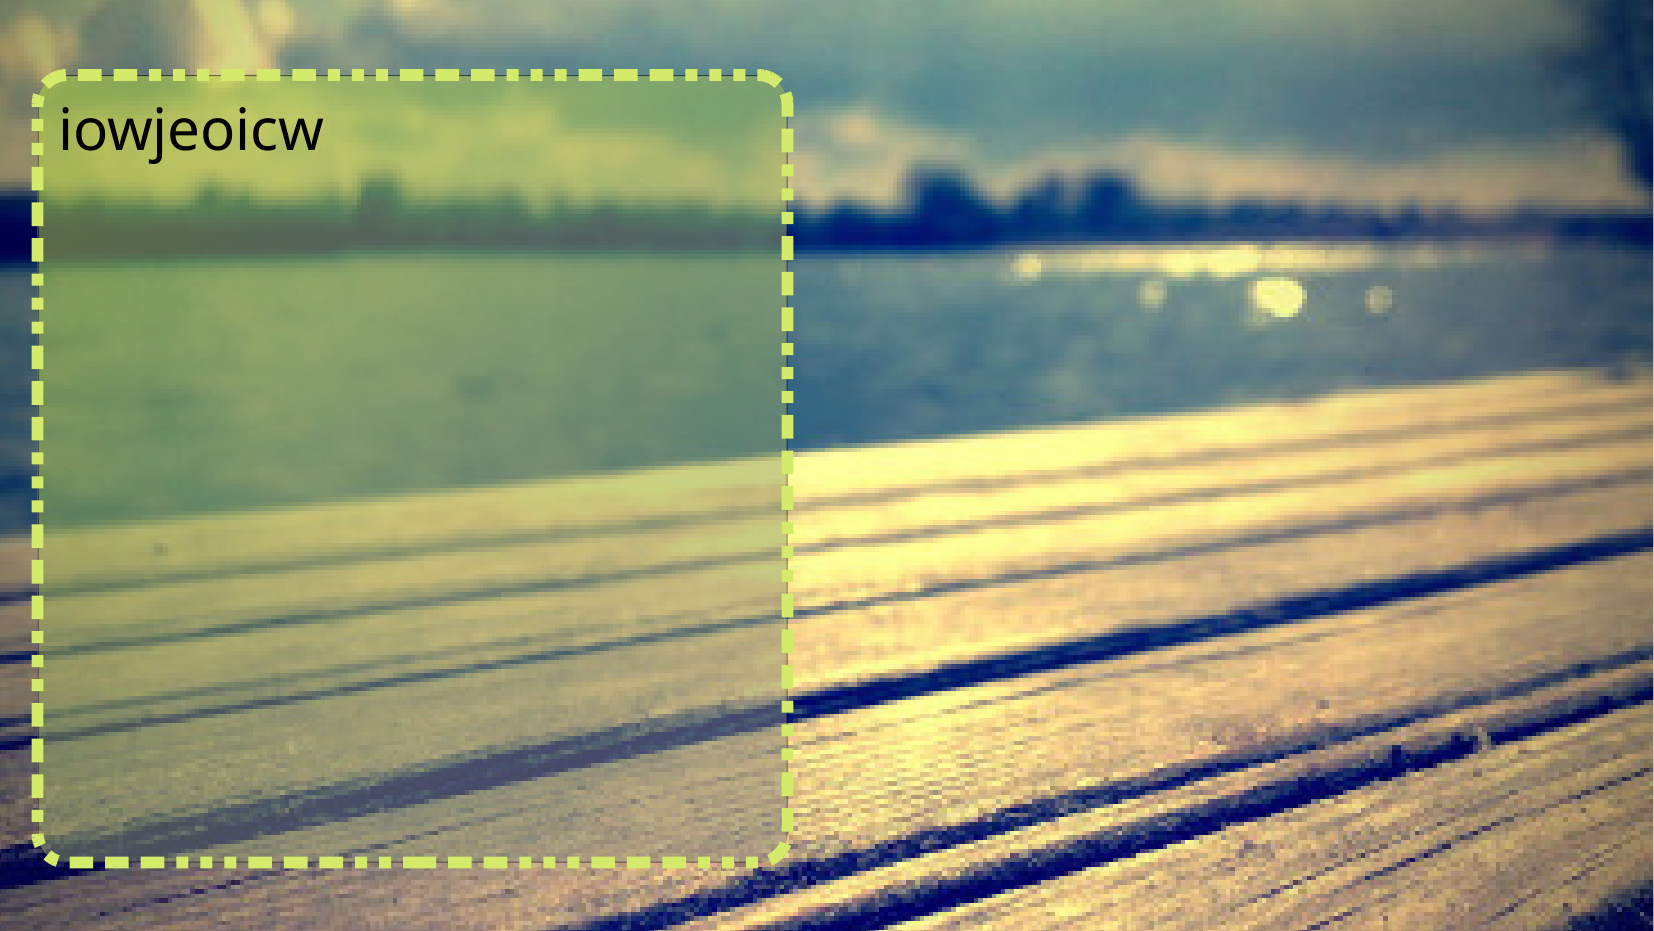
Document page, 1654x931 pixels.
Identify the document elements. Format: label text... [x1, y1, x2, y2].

picture [0, 0, 1654, 931]
text_box iowjeoicw [37, 75, 788, 863]
